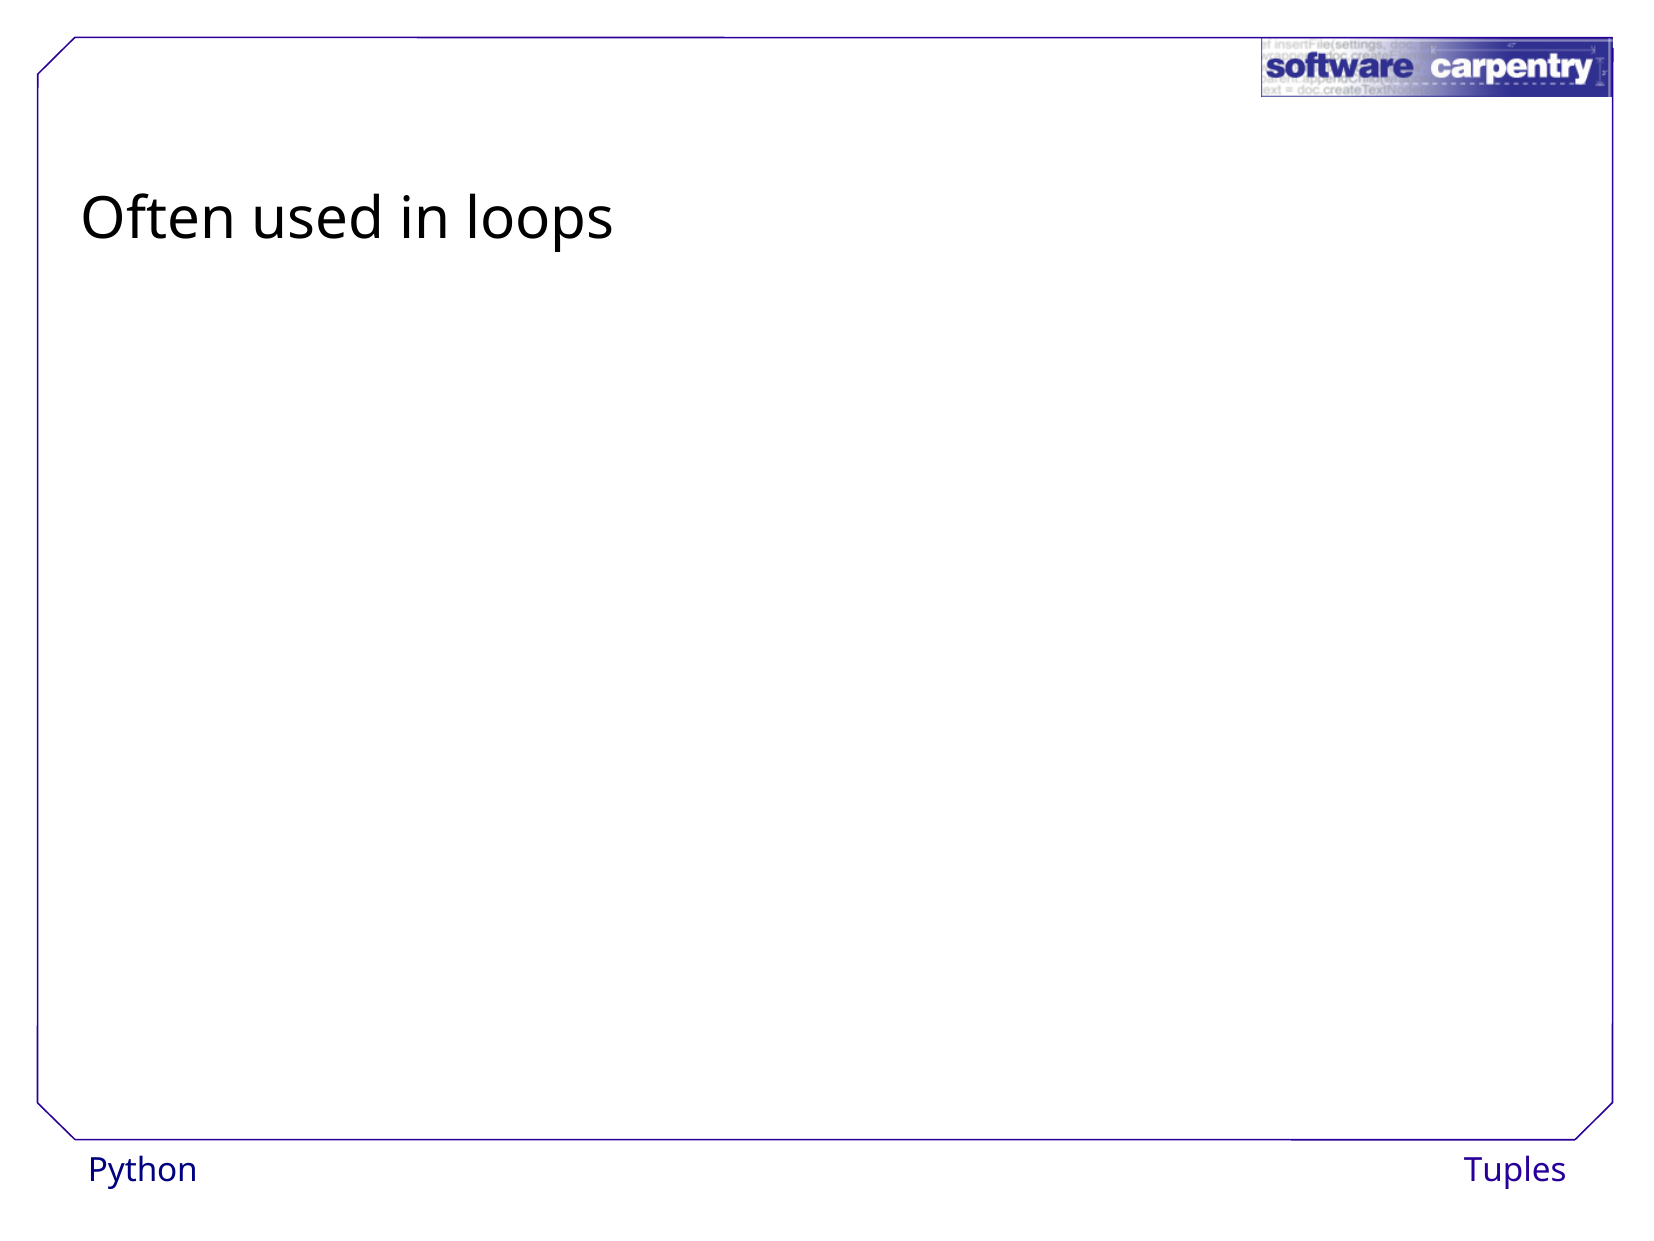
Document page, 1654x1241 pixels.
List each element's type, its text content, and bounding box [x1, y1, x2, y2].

picture [1261, 39, 1613, 97]
text_box Often used in loops [66, 138, 780, 259]
